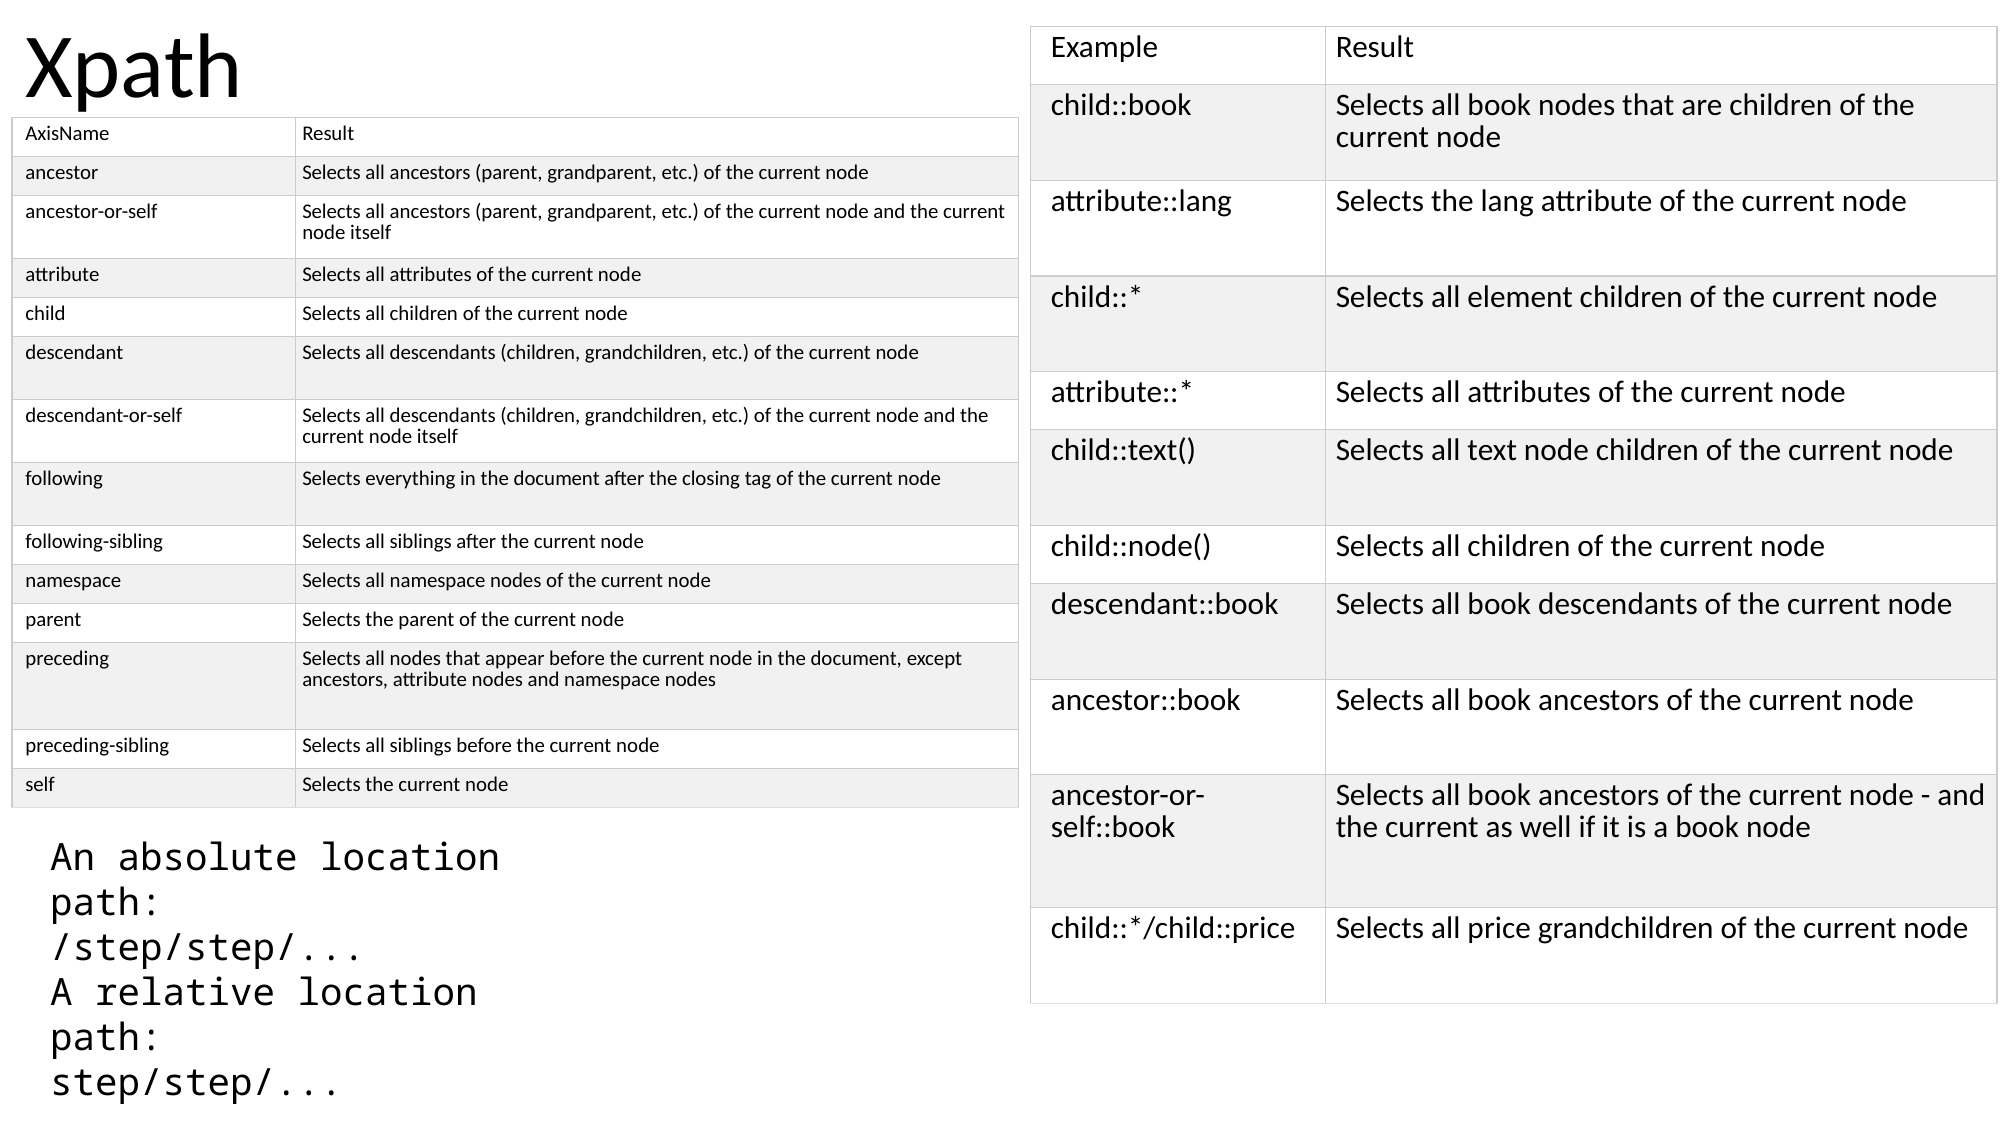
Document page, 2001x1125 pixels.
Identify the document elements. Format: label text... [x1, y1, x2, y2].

table_cell descendant::book [1031, 584, 1325, 679]
table_cell child::book [1031, 85, 1325, 180]
table_cell attribute::* [1031, 372, 1325, 429]
table_cell Selects all attributes of the current node [1326, 372, 1996, 429]
table_cell ancestor-or-self [13, 196, 295, 258]
table_header AxisName [13, 118, 295, 156]
text_box An absolute location path: /step/step/... A relative location path: step/step/... [35, 825, 627, 1021]
table_cell Selects all namespace nodes of the current node [296, 565, 1018, 603]
text_box Xpath [10, 22, 1736, 113]
table_cell Selects all book ancestors of the current node - and the current as well if it is a book node [1326, 775, 1996, 907]
table_cell child::node() [1031, 526, 1325, 583]
table_cell child::* [1031, 277, 1325, 371]
table_cell attribute [13, 259, 295, 297]
table_cell following [13, 463, 295, 525]
table_cell Selects all book descendants of the current node [1326, 584, 1996, 679]
table_header Result [296, 118, 1018, 156]
table_cell ancestor-or-self::book [1031, 775, 1325, 907]
table_cell Selects everything in the document after the closing tag of the current node [296, 463, 1018, 525]
table_cell descendant-or-self [13, 400, 295, 462]
table_cell Selects all descendants (children, grandchildren, etc.) of the current node [296, 337, 1018, 399]
table_cell Selects all text node children of the current node [1326, 430, 1996, 525]
table_cell Selects all descendants (children, grandchildren, etc.) of the current node and the current node itself [296, 400, 1018, 462]
table_cell Selects all attributes of the current node [296, 259, 1018, 297]
table_cell preceding [13, 643, 295, 729]
table_cell Selects all siblings after the current node [296, 526, 1018, 564]
table_cell following-sibling [13, 526, 295, 564]
table_cell Selects the lang attribute of the current node [1326, 181, 1996, 275]
table_cell Selects all book ancestors of the current node [1326, 680, 1996, 774]
table_cell Selects all children of the current node [296, 298, 1018, 336]
table_cell attribute::lang [1031, 181, 1325, 275]
table_cell self [13, 769, 295, 807]
table_cell namespace [13, 565, 295, 603]
table_cell child::*/child::price [1031, 908, 1325, 1003]
table_cell preceding-sibling [13, 730, 295, 768]
table_cell Selects all ancestors (parent, grandparent, etc.) of the current node and the current node itself [296, 196, 1018, 258]
table_header Result [1326, 27, 1996, 84]
table_cell Selects all nodes that appear before the current node in the document, except ancestors, attribute nodes and namespace nodes [296, 643, 1018, 729]
table_cell Selects all ancestors (parent, grandparent, etc.) of the current node [296, 157, 1018, 195]
table_cell Selects all book nodes that are children of the current node [1326, 85, 1996, 180]
table_cell Selects all children of the current node [1326, 526, 1996, 583]
table_cell Selects all price grandchildren of the current node [1326, 908, 1996, 1003]
table_cell Selects the parent of the current node [296, 604, 1018, 642]
table_cell ancestor [13, 157, 295, 195]
table_cell Selects the current node [296, 769, 1018, 807]
table_cell Selects all element children of the current node [1326, 277, 1996, 371]
table_cell parent [13, 604, 295, 642]
table_cell child::text() [1031, 430, 1325, 525]
table_cell Selects all siblings before the current node [296, 730, 1018, 768]
table_header Example [1031, 27, 1325, 84]
table_cell descendant [13, 337, 295, 399]
table_cell ancestor::book [1031, 680, 1325, 774]
table_cell child [13, 298, 295, 336]
